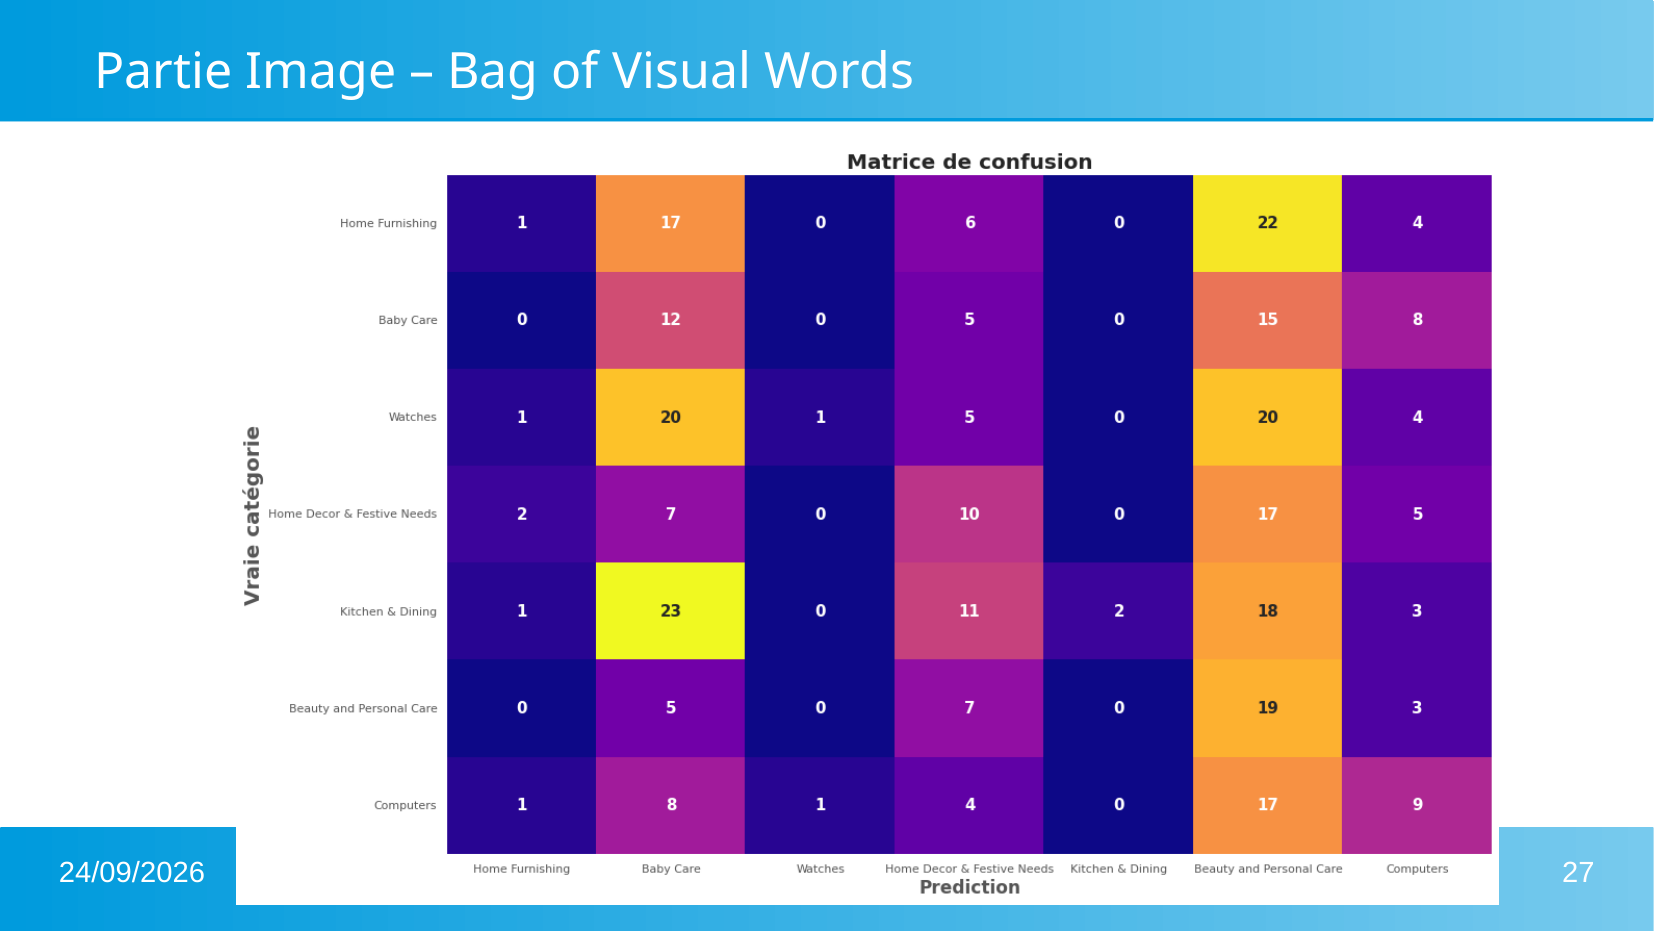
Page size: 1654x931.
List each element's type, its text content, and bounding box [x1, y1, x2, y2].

title Partie Image – Bag of Visual Words [59, 29, 1595, 108]
picture [236, 146, 1499, 905]
